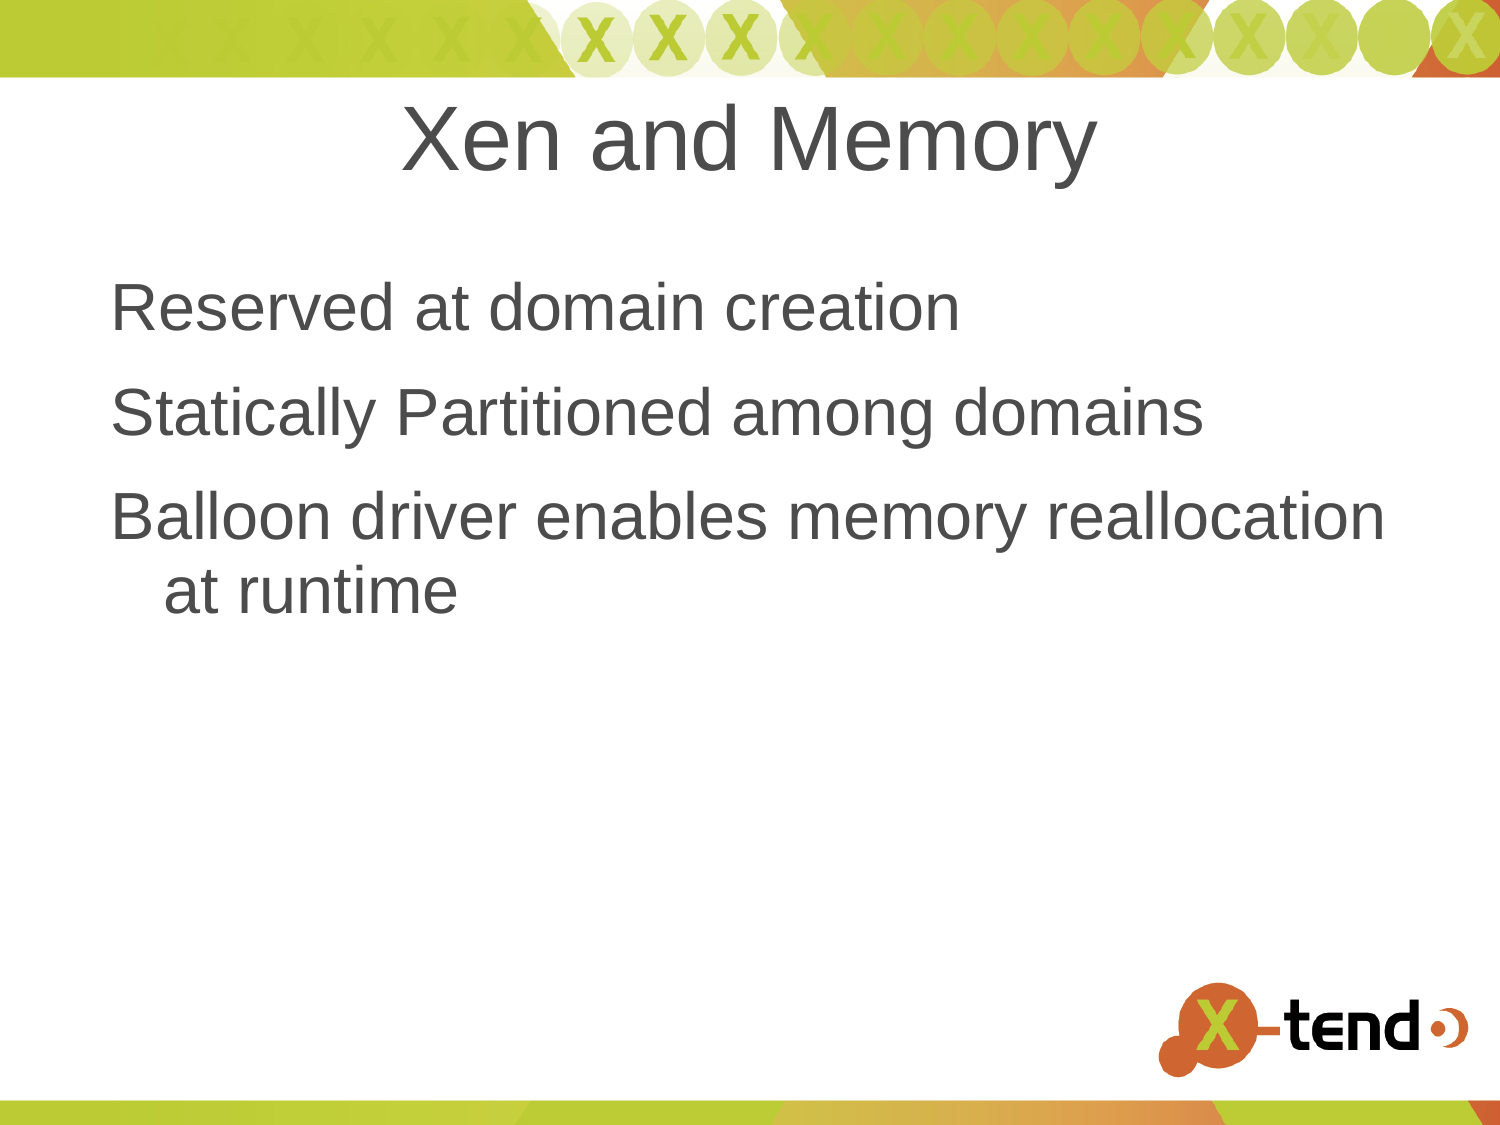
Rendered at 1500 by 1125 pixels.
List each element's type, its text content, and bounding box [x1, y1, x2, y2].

list Reserved at domain creation Statically Partitioned among domains Balloon driver enables memory reallocation at runtime [78, 262, 1476, 1113]
title Xen and Memory [75, 45, 1426, 233]
picture [0, 0, 1500, 1125]
